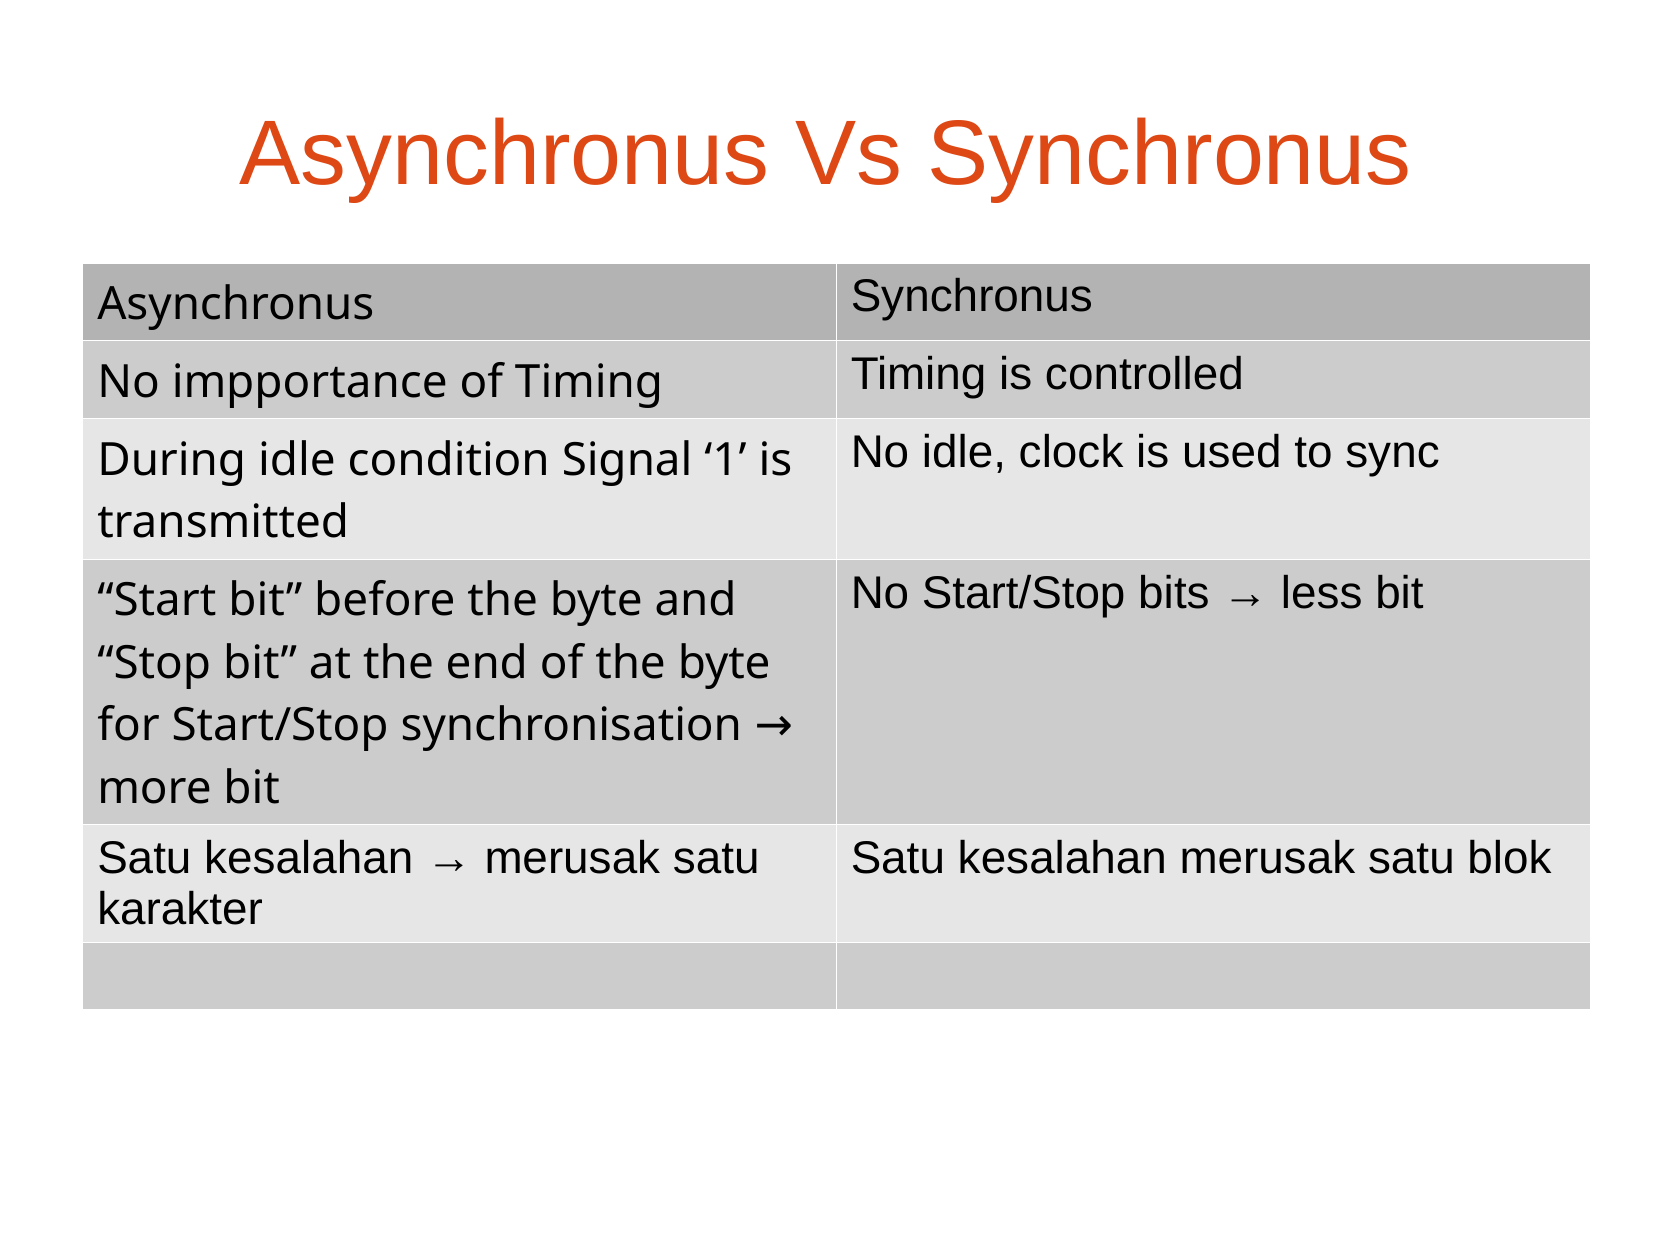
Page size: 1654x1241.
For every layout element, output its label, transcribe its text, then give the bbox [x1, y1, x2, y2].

table_cell No Start/Stop bits → less bit [837, 560, 1590, 824]
table_cell “Start bit” before the byte and “Stop bit” at the end of the byte for Start/Stop synchronisation → more bit [83, 560, 836, 824]
table_cell No idle, clock is used to sync [837, 419, 1590, 559]
table_cell Satu kesalahan → merusak satu karakter [83, 825, 836, 942]
table_header Asynchronus [83, 264, 836, 340]
table_header Synchronus [837, 264, 1590, 340]
table_cell [83, 943, 836, 1009]
table_cell Timing is controlled [837, 341, 1590, 418]
title Asynchronus Vs Synchronus [82, 49, 1571, 257]
table_cell [837, 943, 1590, 1009]
table_cell During idle condition Signal ‘1’ is transmitted [83, 419, 836, 559]
table_cell Satu kesalahan merusak satu blok [837, 825, 1590, 942]
table_cell No impportance of Timing [83, 341, 836, 418]
